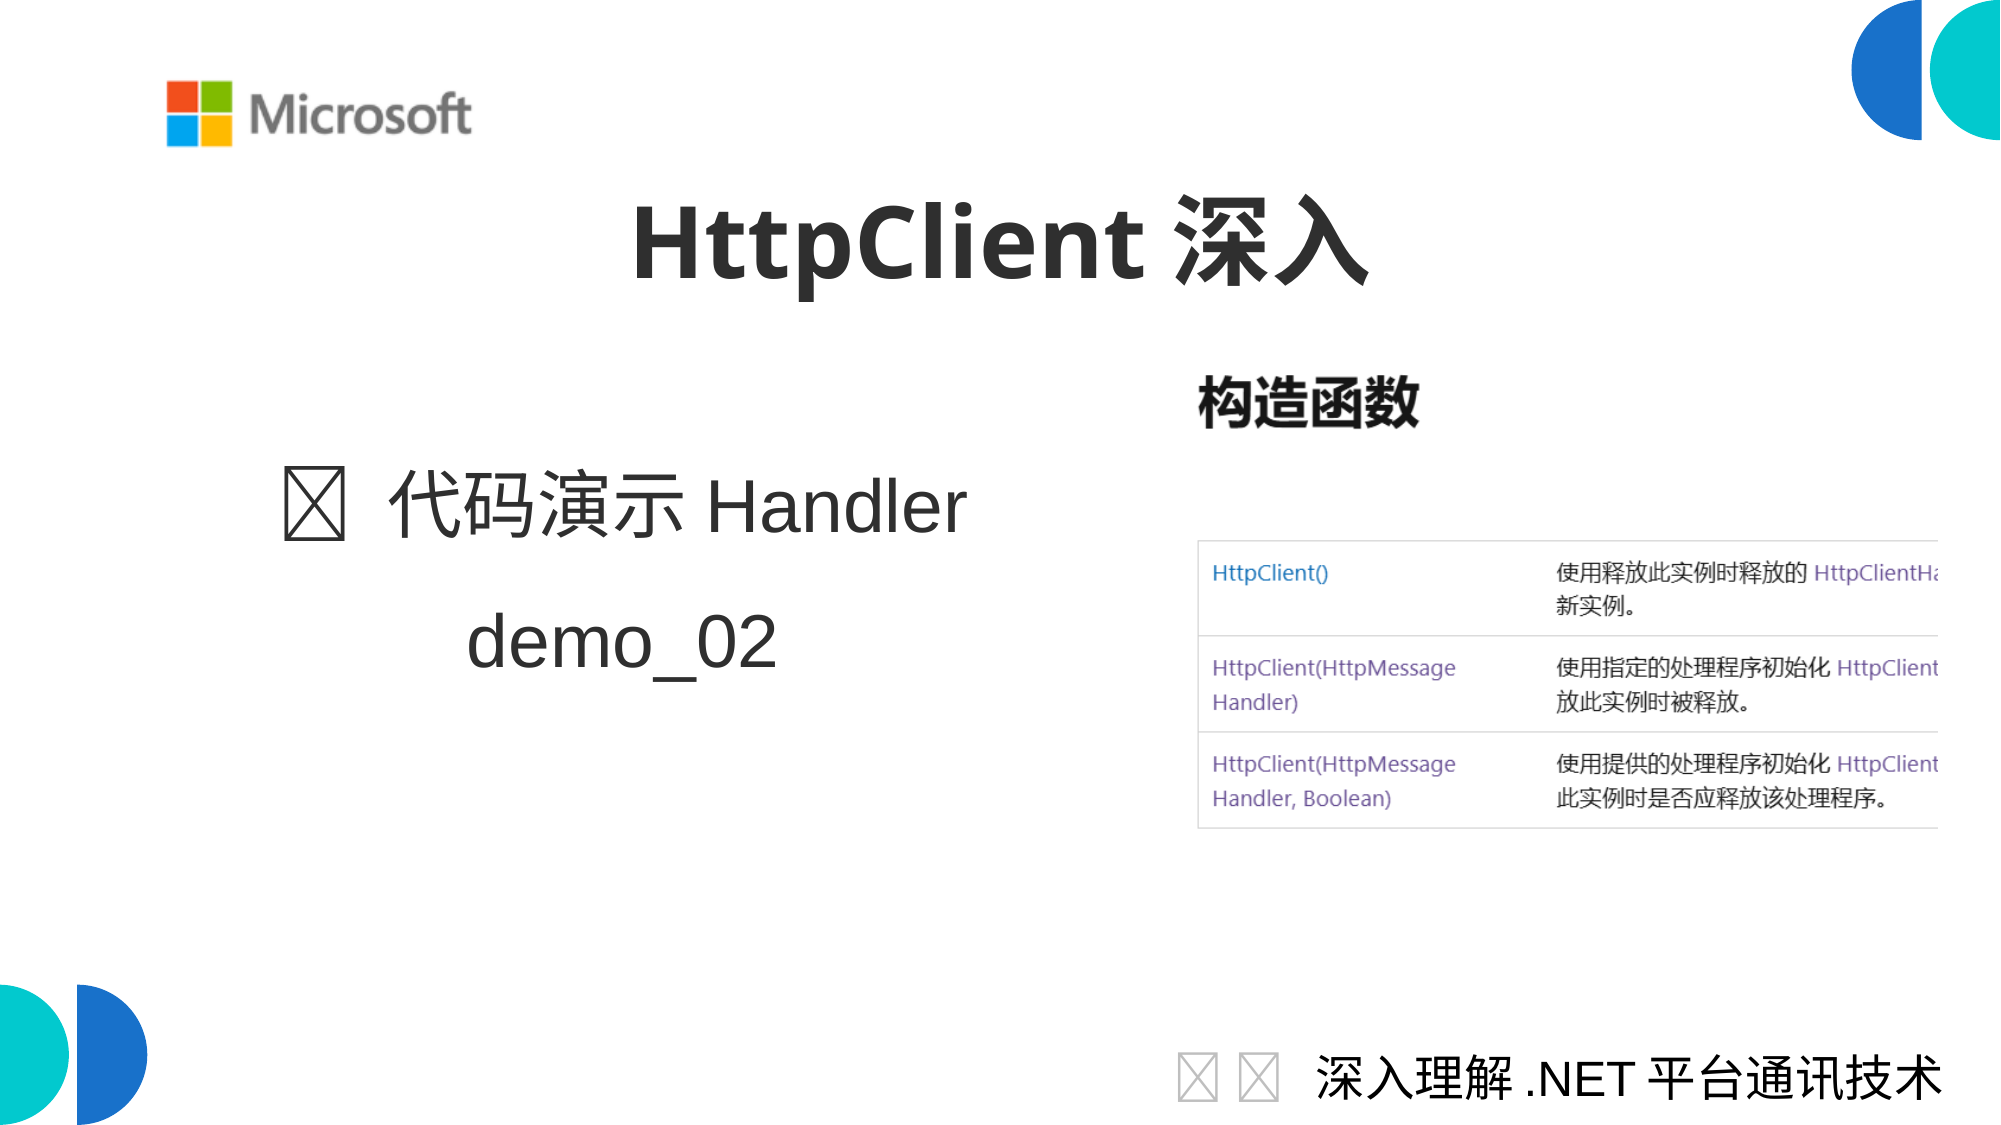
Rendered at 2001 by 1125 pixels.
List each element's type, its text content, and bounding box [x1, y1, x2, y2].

text_box 🚀 代码演示Handler demo_02 [205, 405, 1042, 622]
title HttpClient深入 [138, 145, 1862, 332]
subtitle 🚀 🚀 深入理解.NET平台通讯技术 [1173, 1046, 1952, 1107]
picture [85, 41, 552, 189]
picture [1168, 367, 1938, 862]
